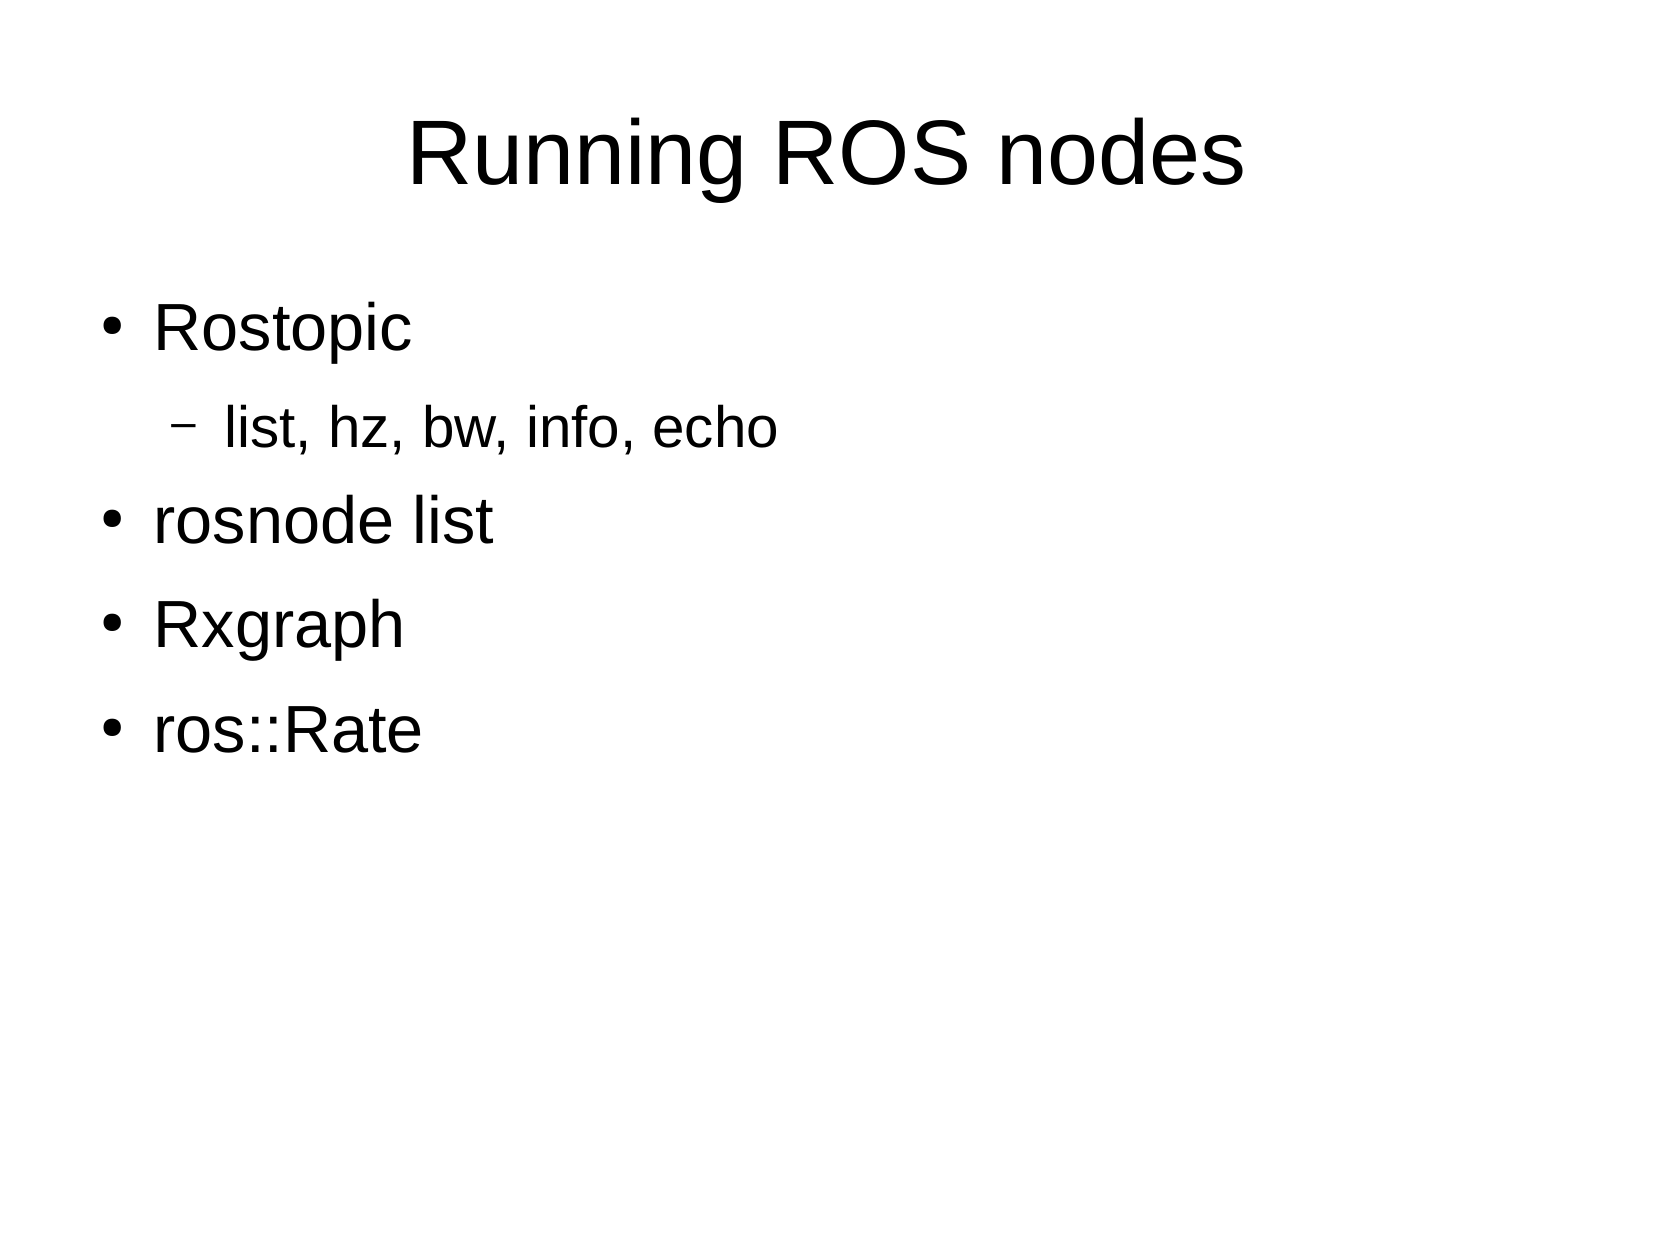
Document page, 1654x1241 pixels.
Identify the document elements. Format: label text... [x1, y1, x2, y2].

title Running ROS nodes [82, 49, 1571, 257]
list Rostopic list, hz, bw, info, echo rosnode list Rxgraph ros::Rate [82, 290, 1538, 1010]
